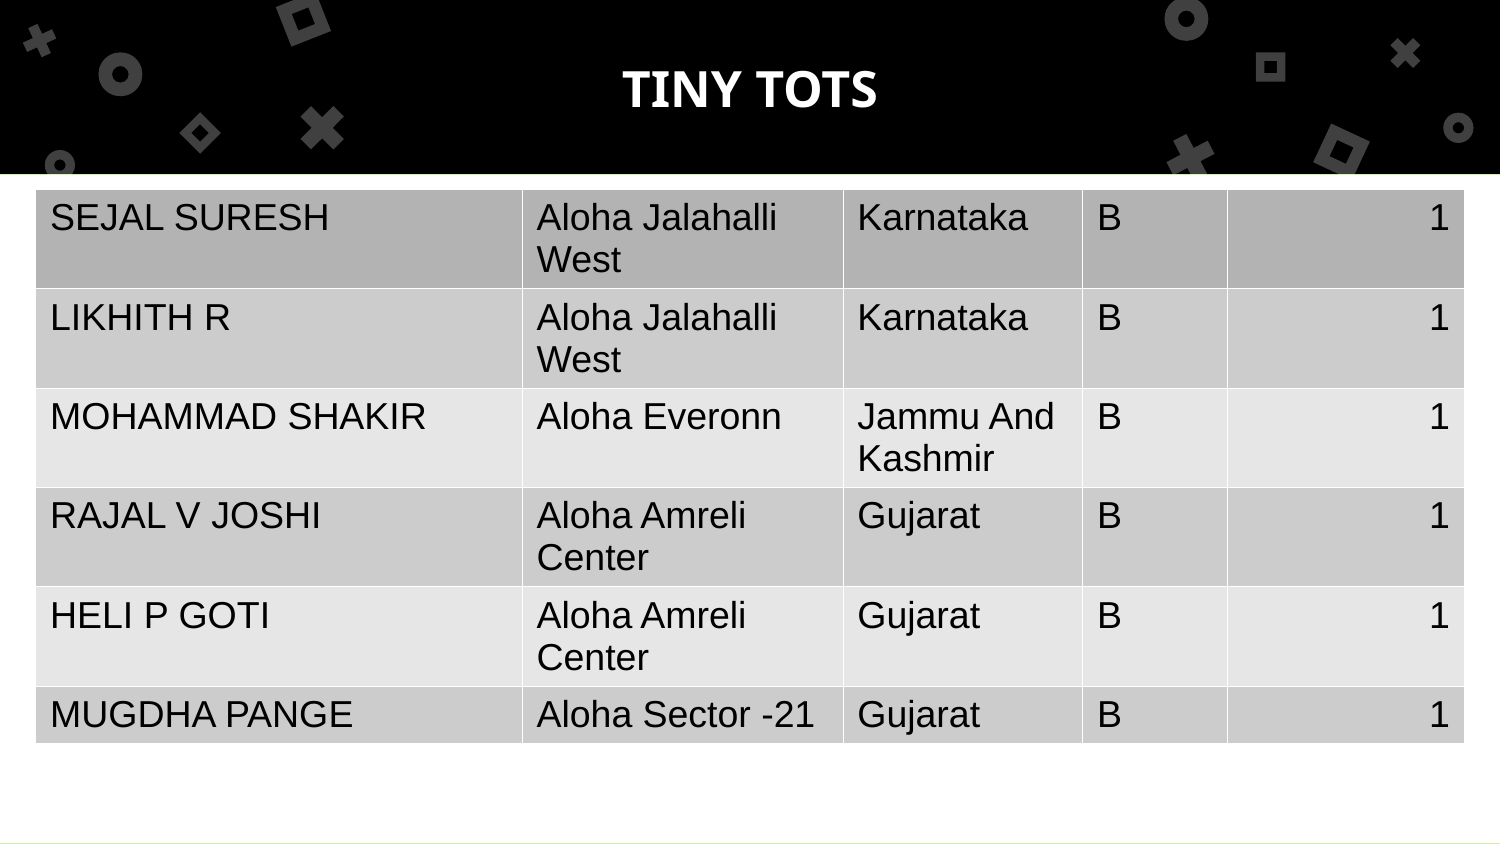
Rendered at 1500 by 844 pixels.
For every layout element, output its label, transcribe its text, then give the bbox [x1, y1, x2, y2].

table_cell 1 [1228, 587, 1464, 686]
table_cell B [1083, 587, 1227, 686]
table_cell B [1083, 687, 1227, 743]
text_box TINY TOTS [75, 0, 1425, 175]
table_cell Aloha Amreli Center [523, 587, 843, 686]
table_cell B [1083, 488, 1227, 586]
table_header SEJAL SURESH [36, 190, 522, 288]
table_cell 1 [1228, 687, 1464, 743]
table_cell Aloha Everonn [523, 389, 843, 487]
table_header Karnataka [844, 190, 1082, 288]
table_cell Gujarat [844, 687, 1082, 743]
table_cell MUGDHA PANGE [36, 687, 522, 743]
table_cell Jammu And Kashmir [844, 389, 1082, 487]
table_cell 1 [1228, 488, 1464, 586]
table_header Aloha Jalahalli West [523, 190, 843, 288]
table_cell B [1083, 289, 1227, 388]
table_header B [1083, 190, 1227, 288]
table_cell 1 [1228, 389, 1464, 487]
table_cell B [1083, 389, 1227, 487]
table_cell MOHAMMAD SHAKIR [36, 389, 522, 487]
table_cell HELI P GOTI [36, 587, 522, 686]
table_cell Karnataka [844, 289, 1082, 388]
table_cell Gujarat [844, 587, 1082, 686]
table_cell Aloha Jalahalli West [523, 289, 843, 388]
table_cell RAJAL V JOSHI [36, 488, 522, 586]
table_cell LIKHITH R [36, 289, 522, 388]
table_cell Aloha Sector -21 [523, 687, 843, 743]
table_header 1 [1228, 190, 1464, 288]
table_cell Aloha Amreli Center [523, 488, 843, 586]
table_cell 1 [1228, 289, 1464, 388]
table_cell Gujarat [844, 488, 1082, 586]
